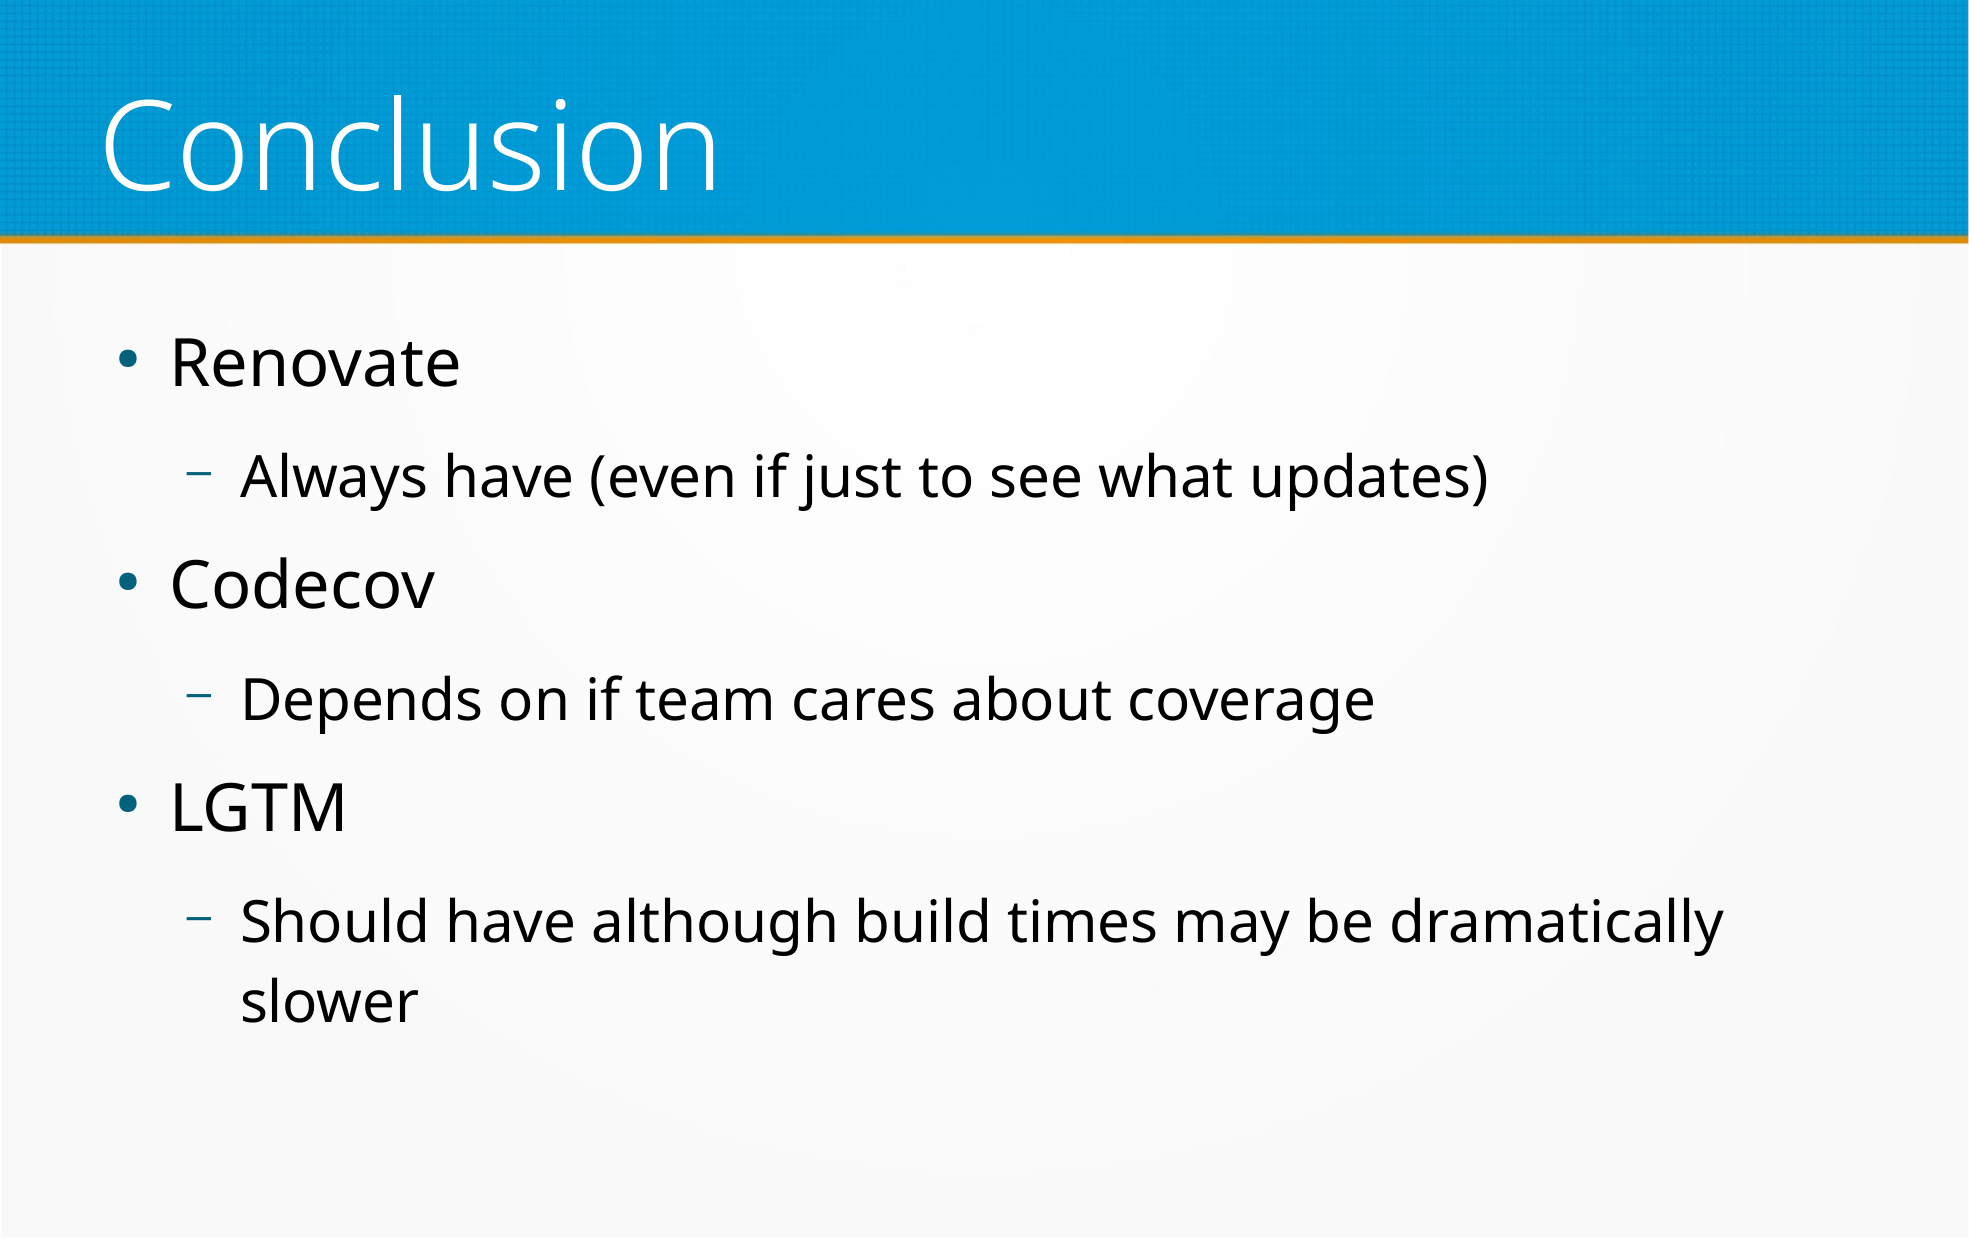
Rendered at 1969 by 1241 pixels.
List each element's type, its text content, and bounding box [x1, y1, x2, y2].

list Renovate Always have (even if just to see what updates) Codecov Depends on if team cares about coverage LGTM Should have although build times may be dramatically slower [98, 315, 1861, 1081]
picture [0, 233, 1969, 1241]
title Conclusion [98, 19, 1870, 227]
